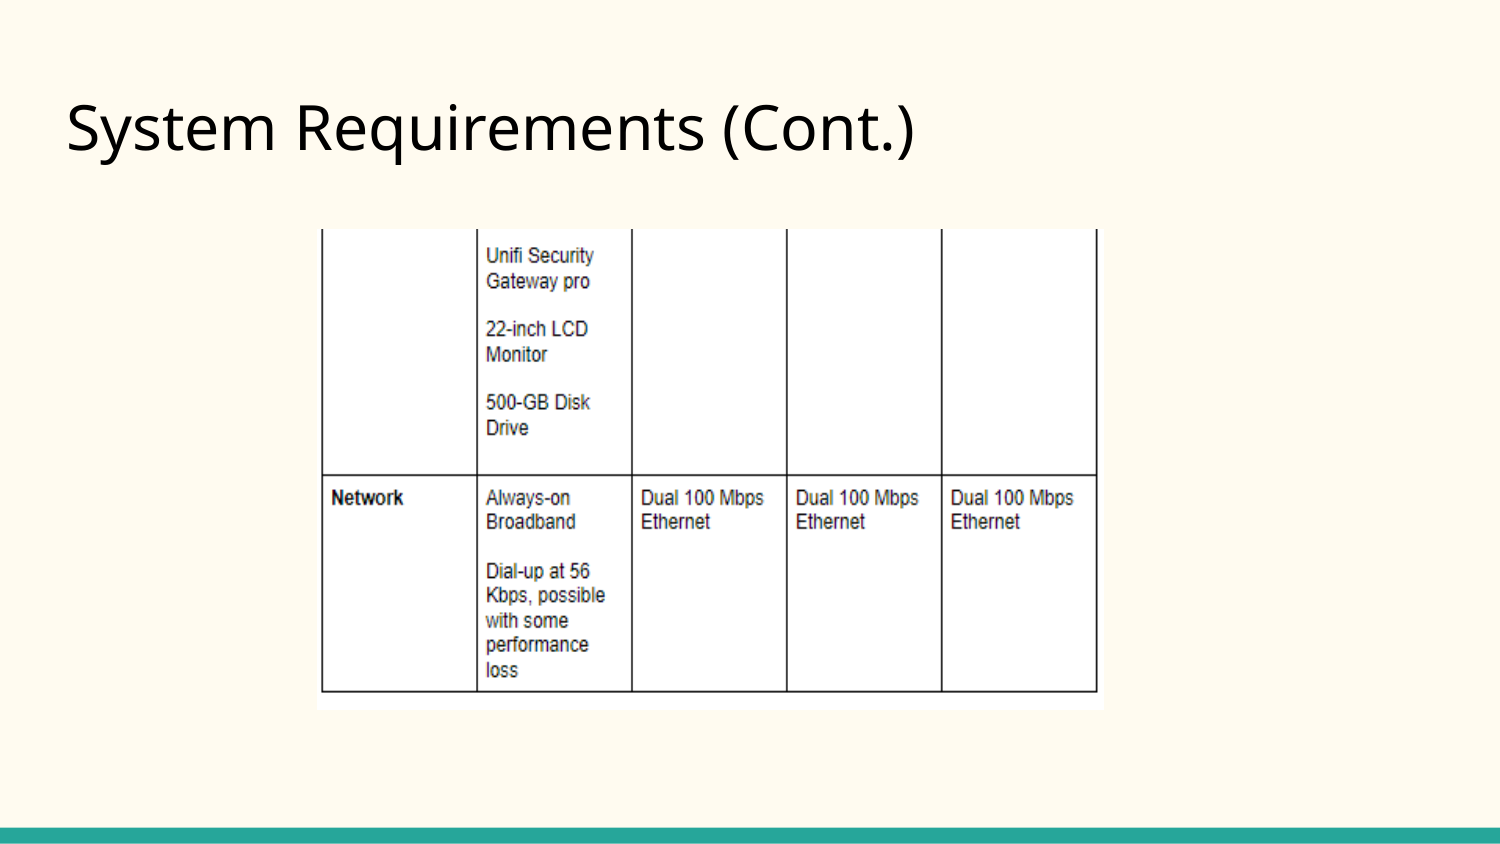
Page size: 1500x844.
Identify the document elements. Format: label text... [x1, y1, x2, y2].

picture [317, 229, 1104, 710]
title System Requirements (Cont.) [51, 72, 1449, 174]
